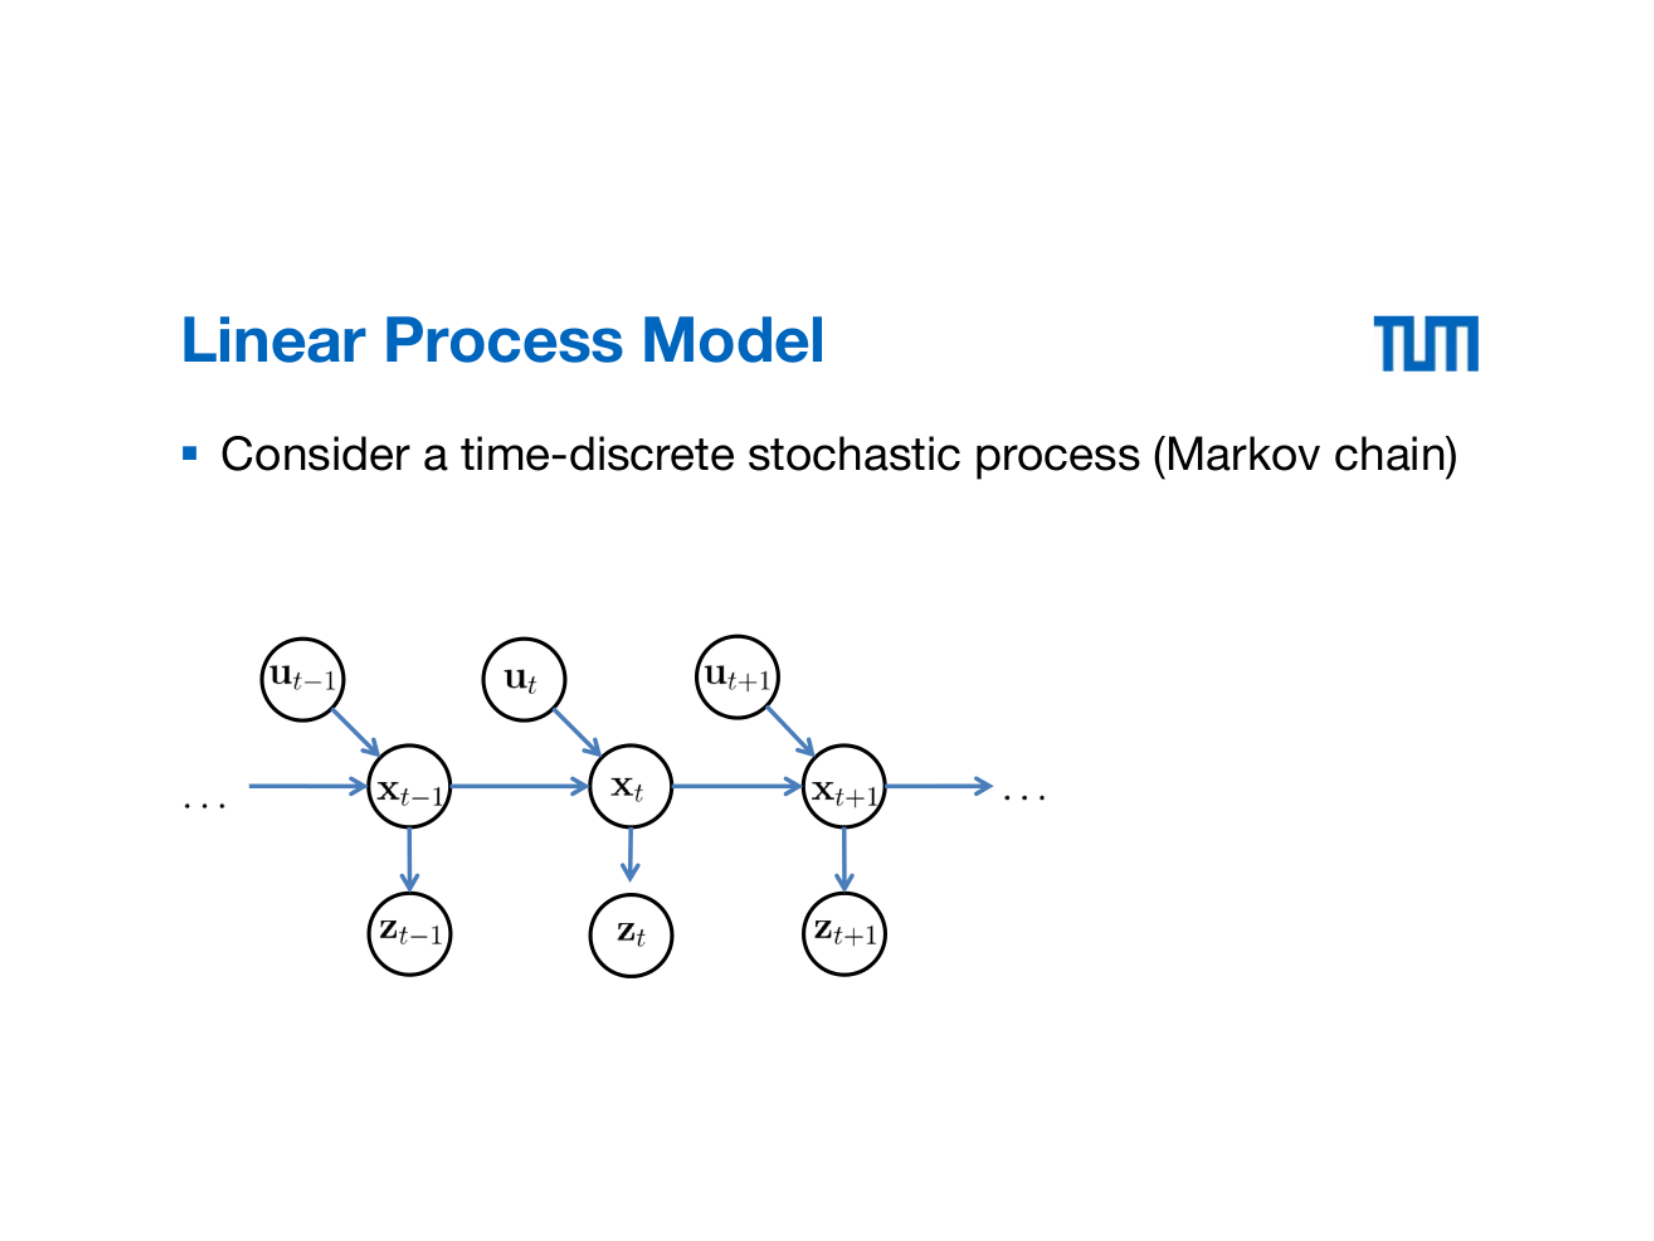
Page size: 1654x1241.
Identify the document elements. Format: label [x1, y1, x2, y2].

picture [135, 290, 1519, 1010]
